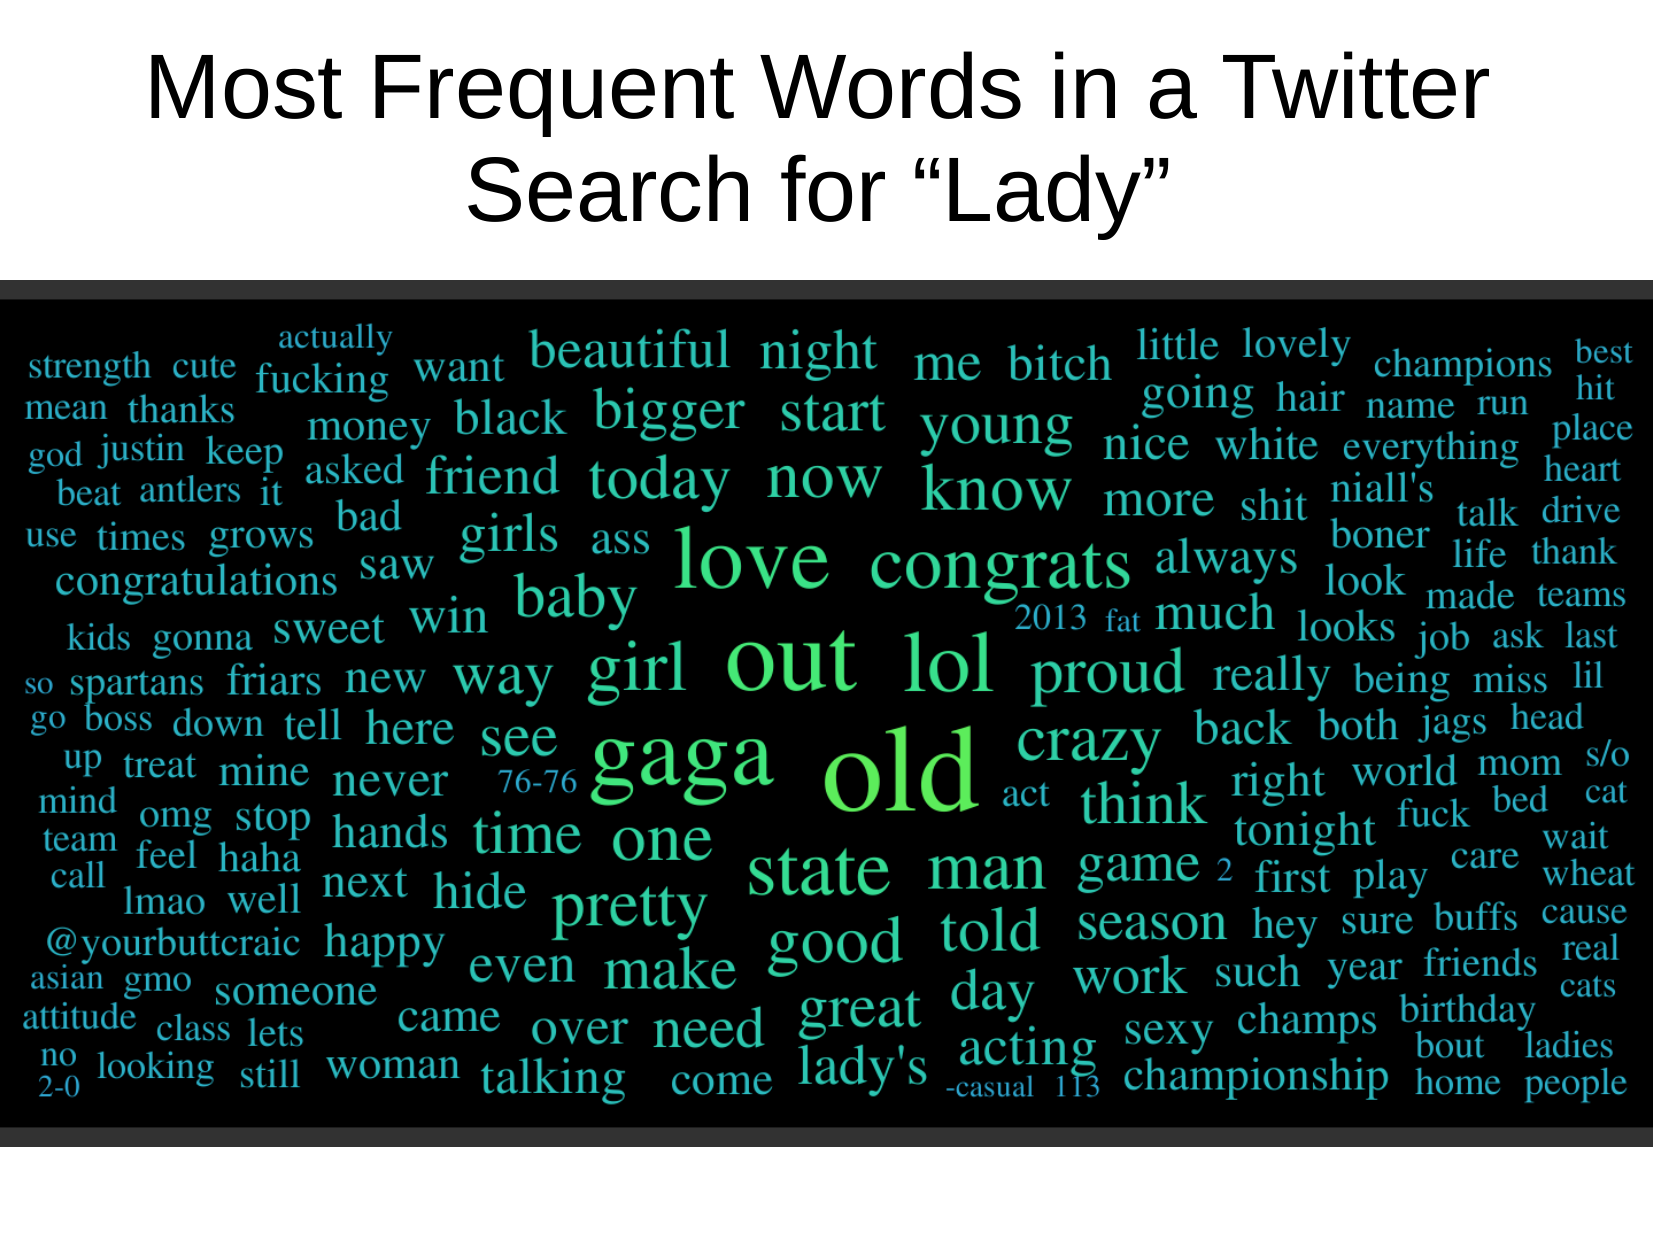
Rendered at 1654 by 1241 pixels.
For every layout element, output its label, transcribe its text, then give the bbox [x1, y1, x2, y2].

picture [0, 280, 1653, 1147]
text_box Most Frequent Words in a Twitter Search for “Lady” [80, 28, 1557, 249]
